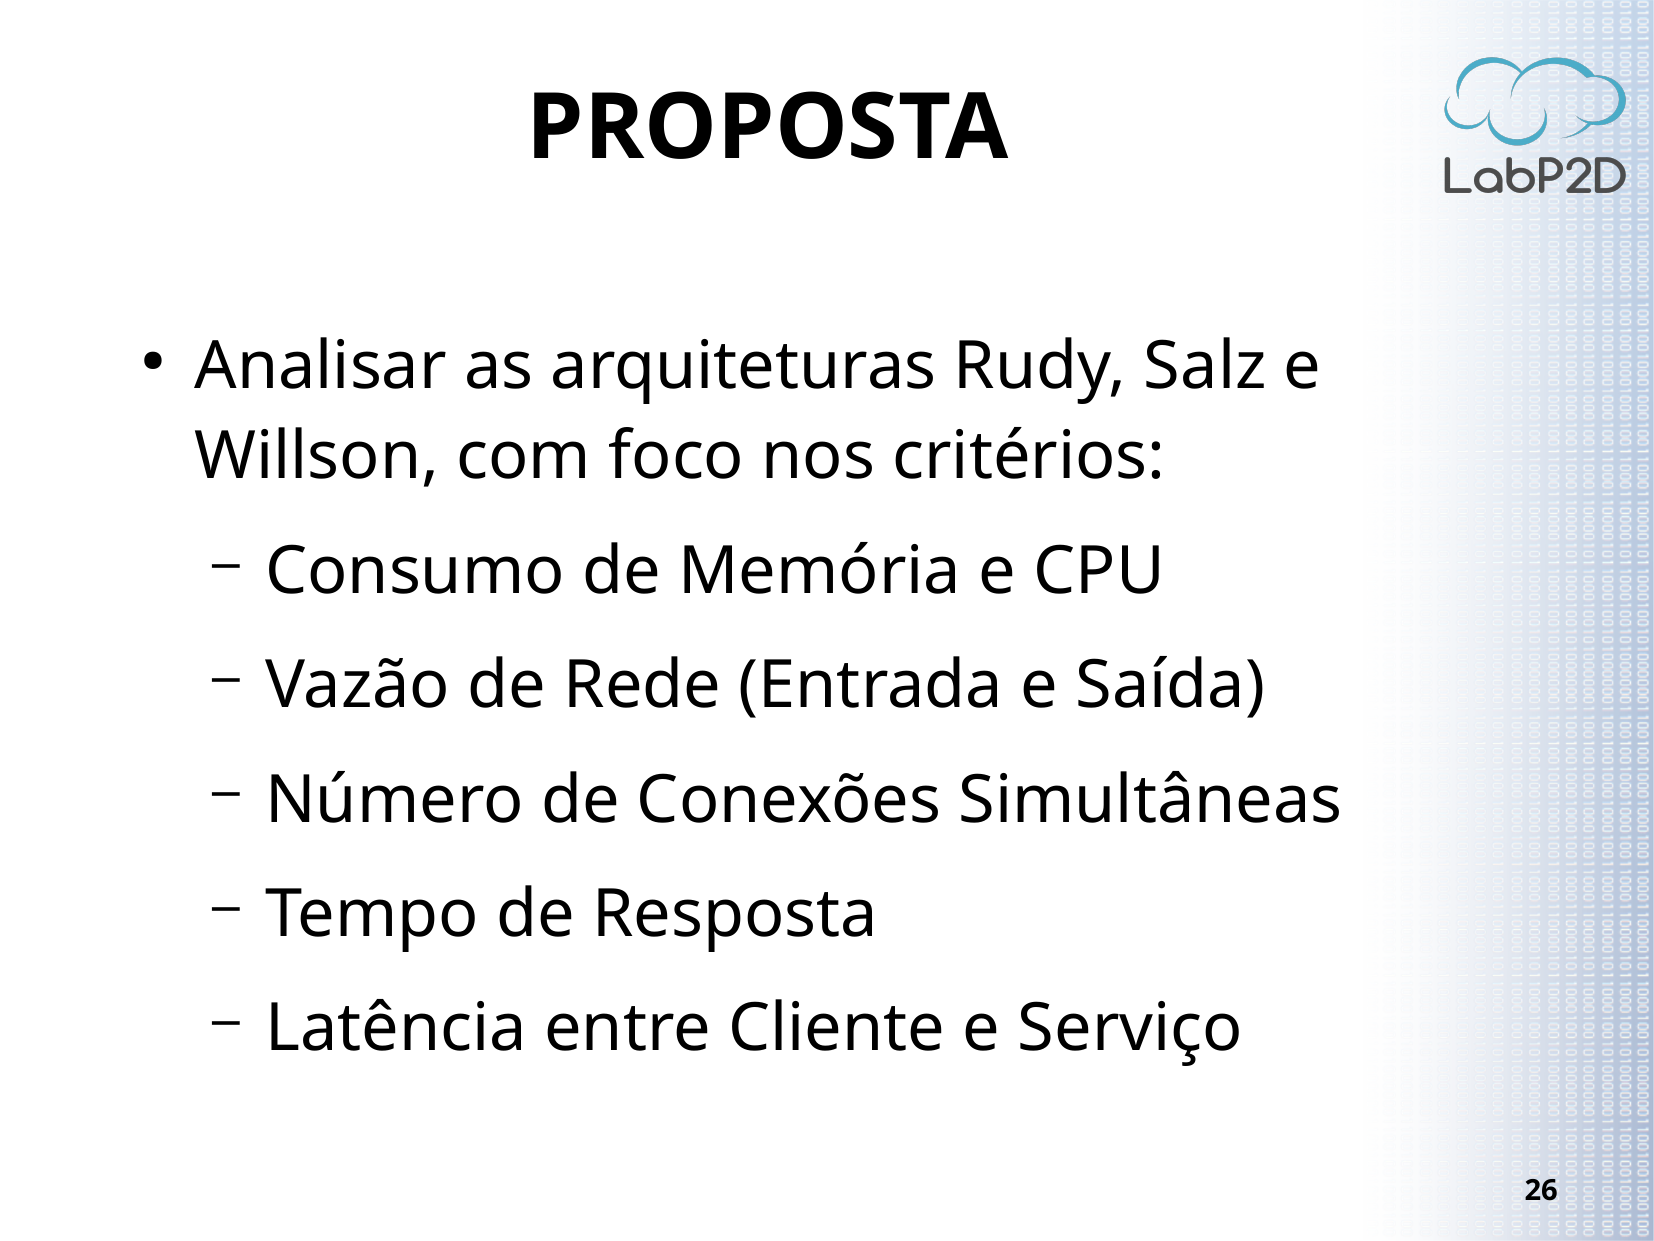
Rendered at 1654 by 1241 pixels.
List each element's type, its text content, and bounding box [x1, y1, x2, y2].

list Analisar as arquiteturas Rudy, Salz e Willson, com foco nos critérios: Consumo de Memória e CPU Vazão de Rede (Entrada e Saída) Número de Conexões Simultâneas Tempo de Resposta Latência entre Cliente e Serviço [123, 271, 1406, 1116]
title PROPOSTA [82, 19, 1453, 227]
picture [1360, 1, 1654, 1240]
